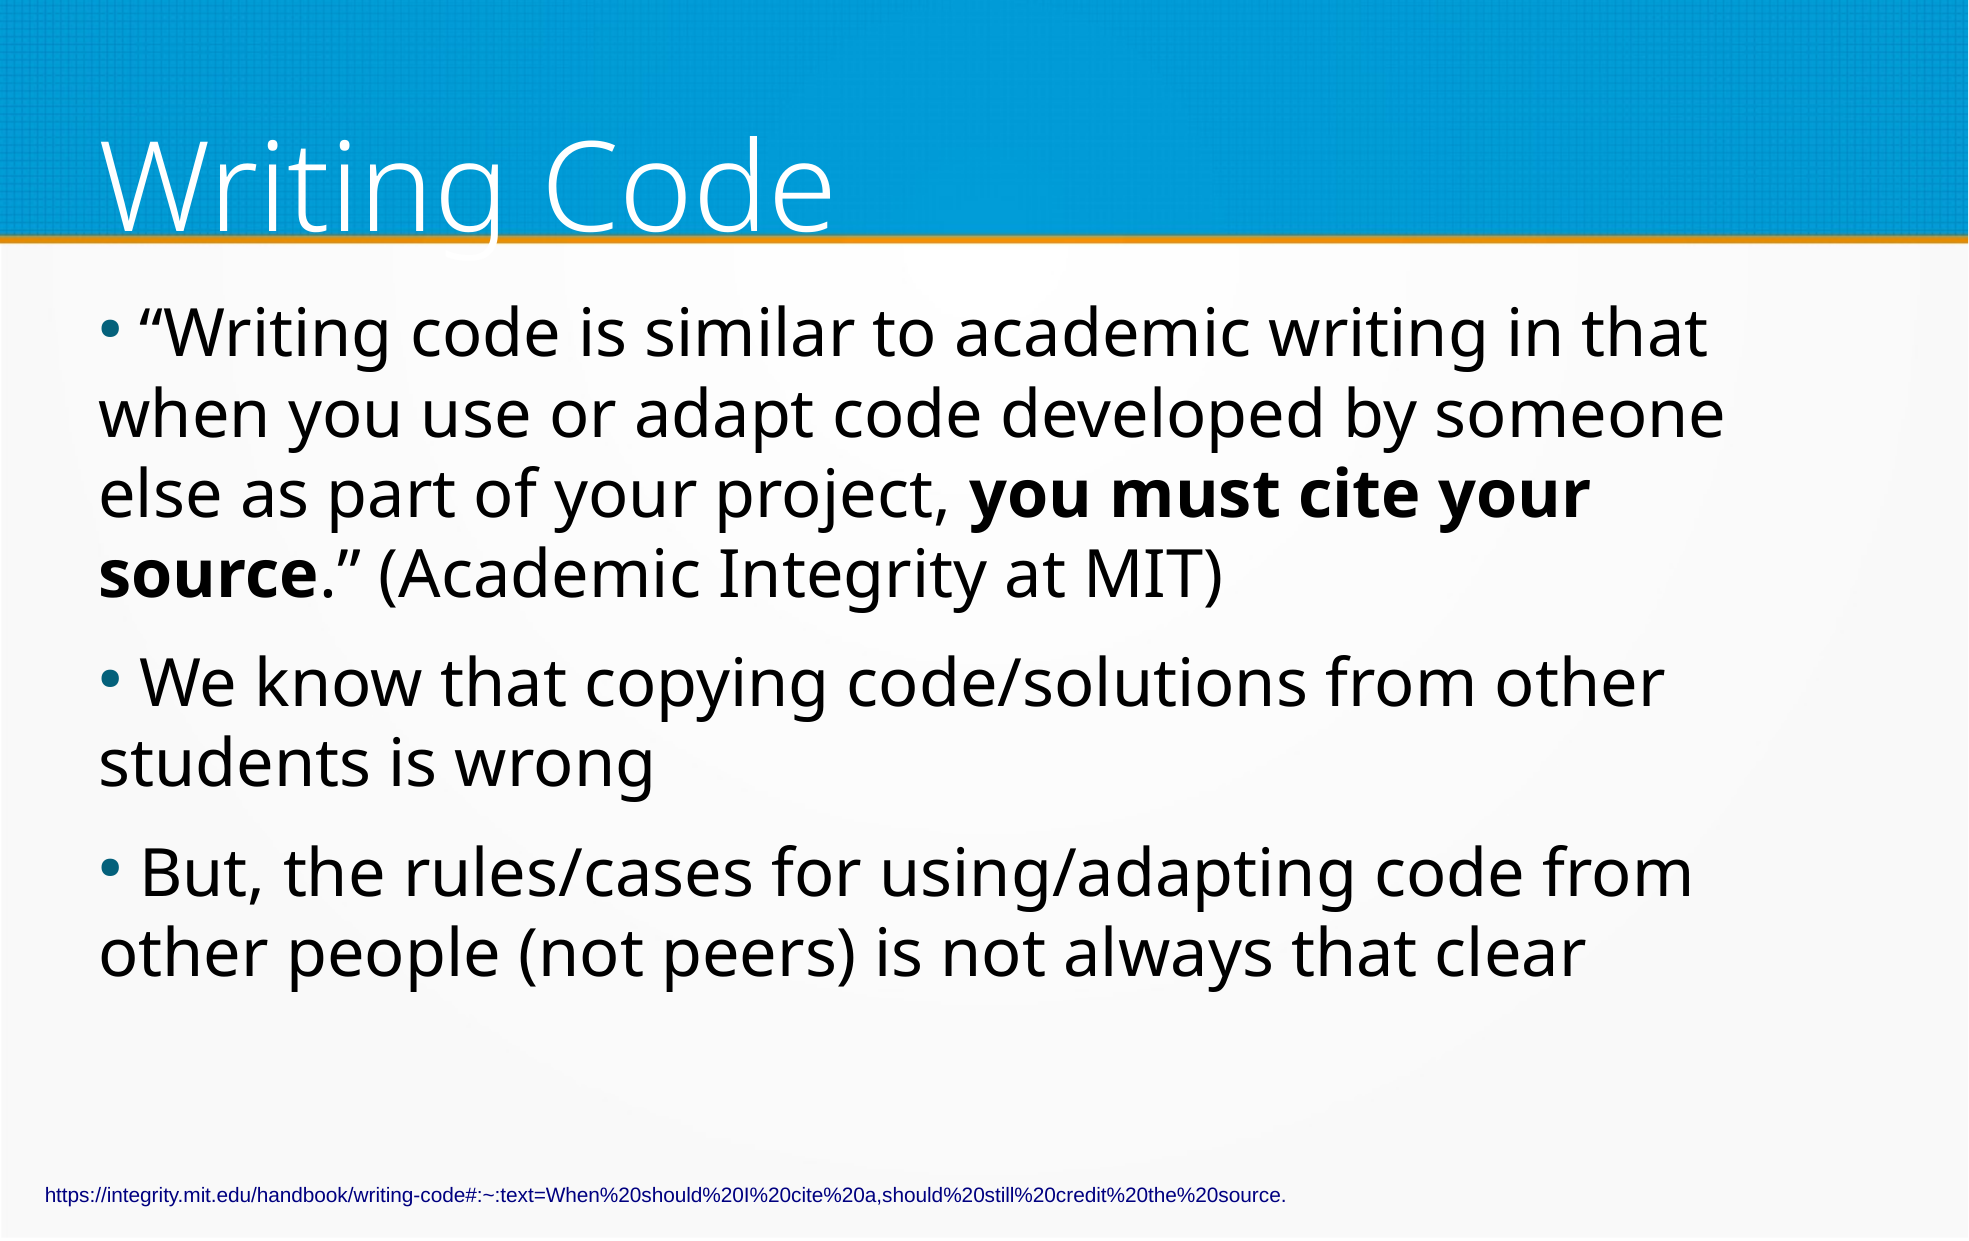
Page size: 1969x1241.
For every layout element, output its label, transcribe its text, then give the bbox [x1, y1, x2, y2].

title Writing Code [98, 49, 1870, 257]
text_box https://integrity.mit.edu/handbook/writing-code#:~:text=When%20should%20I%20cite%20a,should%20still%20credit%20the%20source. [30, 1176, 1302, 1216]
list “Writing code is similar to academic writing in that when you use or adapt code developed by someone else as part of your project, you must cite your source.” (Academic Integrity at MIT) We know that copying code/solutions from other students is wrong But, the rules/cases for using/adapting code from other people (not peers) is not always that clear [98, 290, 1870, 1156]
picture [0, 233, 1969, 1241]
